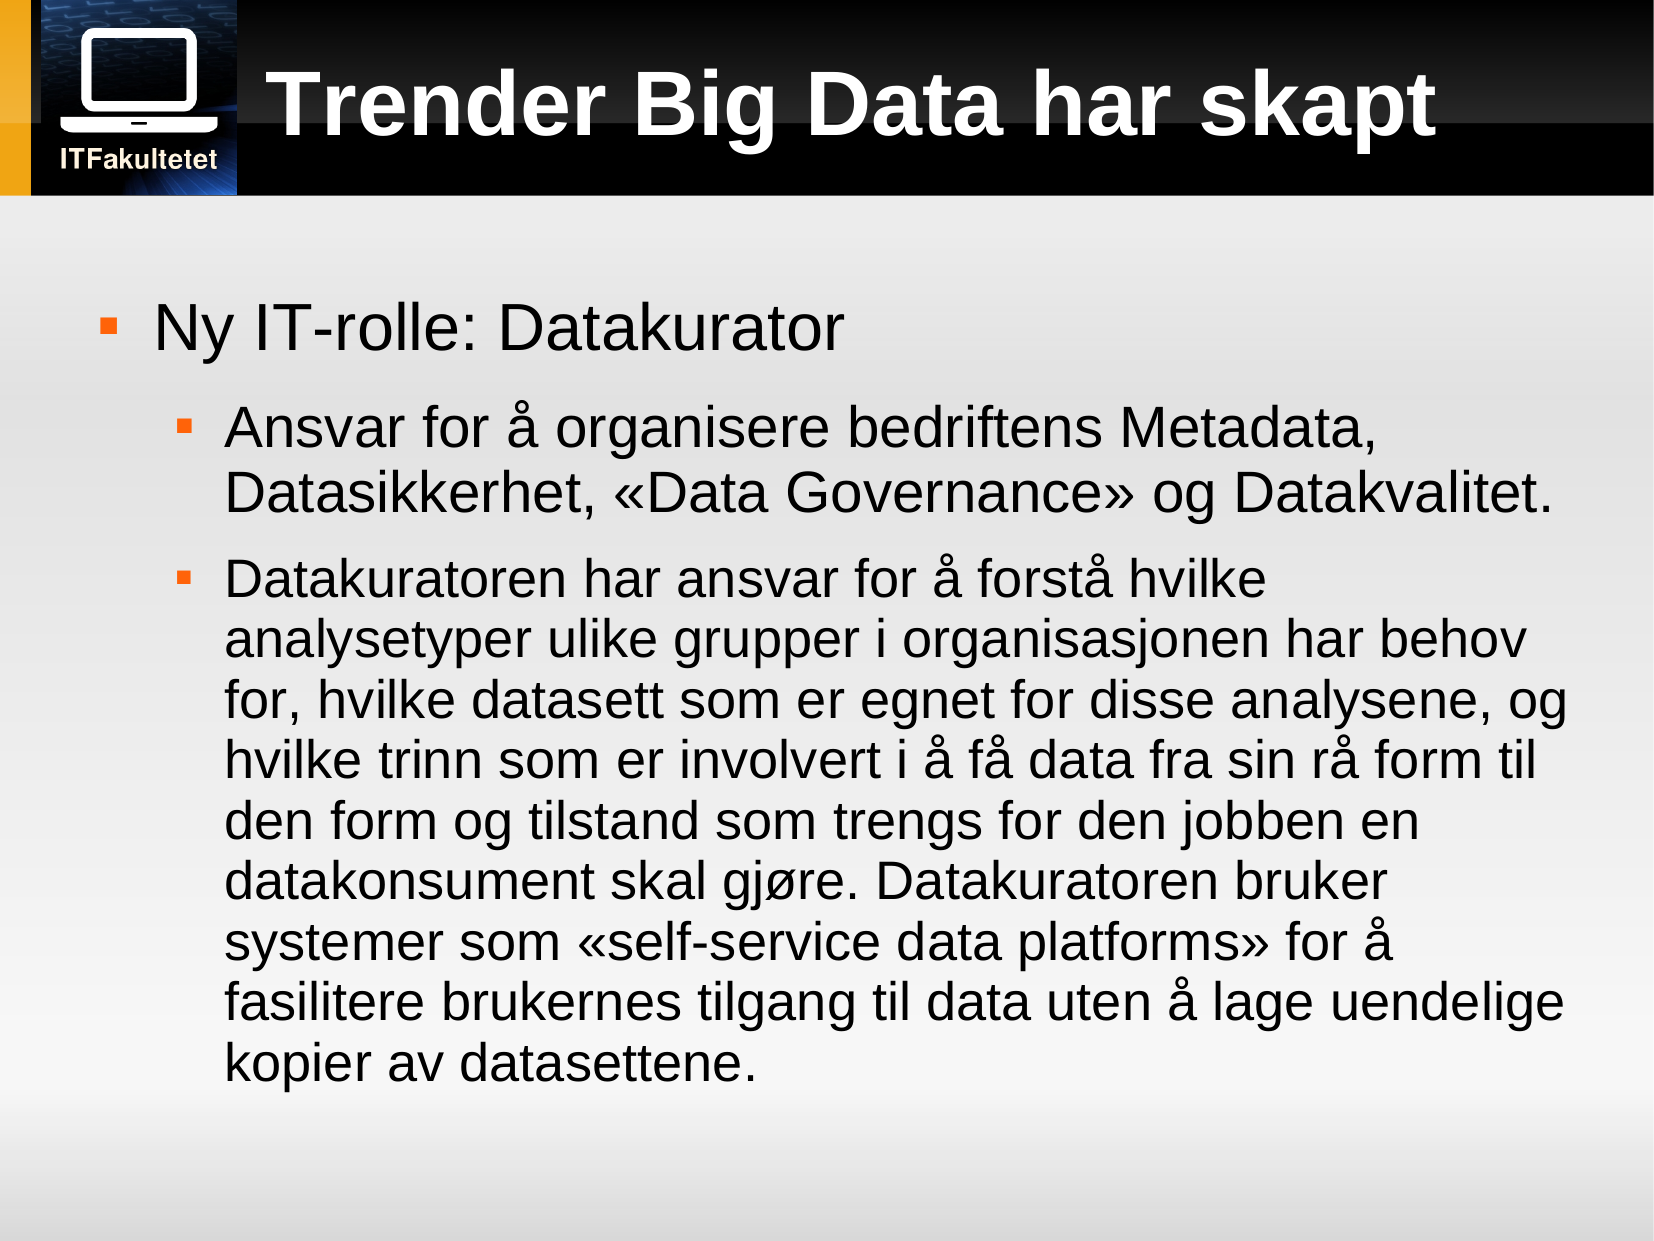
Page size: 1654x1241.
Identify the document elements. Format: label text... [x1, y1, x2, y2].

picture [0, 0, 1654, 1241]
list Ny IT-rolle: Datakurator Ansvar for å organisere bedriftens Metadata, Datasikkerhet, «Data Governance» og Datakvalitet. Datakuratoren har ansvar for å forstå hvilke analysetyper ulike grupper i organisasjonen har behov for, hvilke datasett som er egnet for disse analysene, og hvilke trinn som er involvert i å få data fra sin rå form til den form og tilstand som trengs for den jobben en datakonsument skal gjøre. Datakuratoren bruker systemer som «self-service data platforms» for å fasilitere brukernes tilgang til data uten å lage uendelige kopier av datasettene. [82, 290, 1571, 1109]
title Trender Big Data har skapt [265, 0, 1565, 208]
